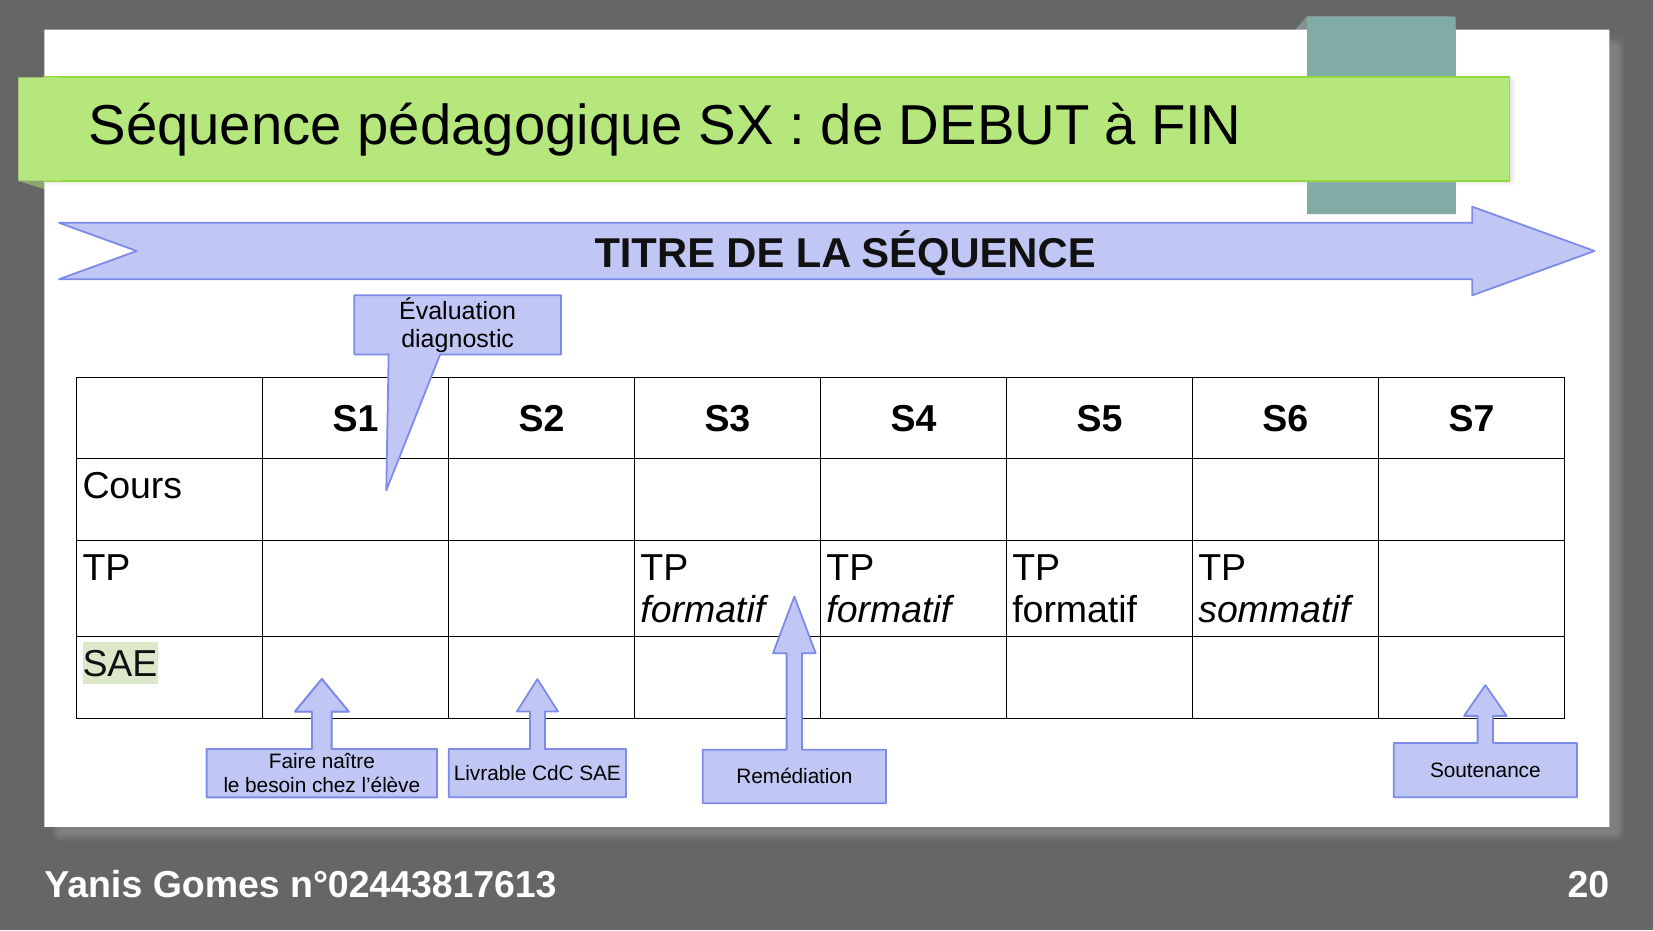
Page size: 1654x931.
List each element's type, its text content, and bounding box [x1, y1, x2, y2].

text_box Soutenance [1393, 685, 1577, 798]
table_cell [1193, 637, 1378, 718]
list TITRE DE LA SÉQUENCE [210, 228, 1481, 278]
text_box Livrable CdC SAE [448, 679, 627, 798]
text_box Yanis Gomes n°02443817613 [29, 856, 680, 916]
table_cell [1379, 541, 1564, 636]
table_header S1 [263, 378, 388, 458]
table_header S1 [400, 378, 448, 458]
table_cell [821, 459, 1006, 540]
table_cell [1193, 459, 1378, 540]
text_box Faire naître le besoin chez l’élève [206, 679, 438, 798]
table_cell [449, 541, 634, 636]
table_cell [1007, 637, 1192, 718]
table_header S7 [1379, 378, 1564, 458]
text_box Évaluation diagnostic [354, 295, 562, 491]
table_cell [635, 459, 820, 540]
table_cell [1007, 459, 1192, 540]
table_cell [263, 541, 448, 636]
text_box Remédiation [702, 596, 886, 804]
table_header S6 [1193, 378, 1378, 458]
title Séquence pédagogique SX : de DEBUT à FIN [88, 73, 1506, 178]
table_cell [263, 459, 448, 540]
table_cell TP sommatif [1193, 541, 1378, 636]
table_header S5 [1007, 378, 1192, 458]
table_header S4 [821, 378, 1006, 458]
table_cell [1379, 459, 1564, 540]
table_cell Cours [77, 459, 262, 540]
table_cell TP formatif [1007, 541, 1192, 636]
text_box [59, 206, 1595, 296]
table_cell [449, 637, 634, 718]
text_box <numéro> [974, 856, 1625, 916]
table_header S3 [635, 378, 820, 458]
table_cell [1379, 637, 1564, 718]
table_cell [635, 637, 786, 718]
table_cell [449, 459, 634, 540]
table_cell SAE [77, 637, 262, 718]
table_cell [263, 637, 448, 718]
table_cell TP [77, 541, 262, 636]
table_cell [821, 637, 1006, 718]
table_cell TP formatif [635, 541, 820, 636]
table_header S2 [449, 378, 634, 458]
table_cell [803, 637, 820, 718]
table_header [77, 378, 262, 458]
table_cell TP formatif [821, 541, 1006, 636]
